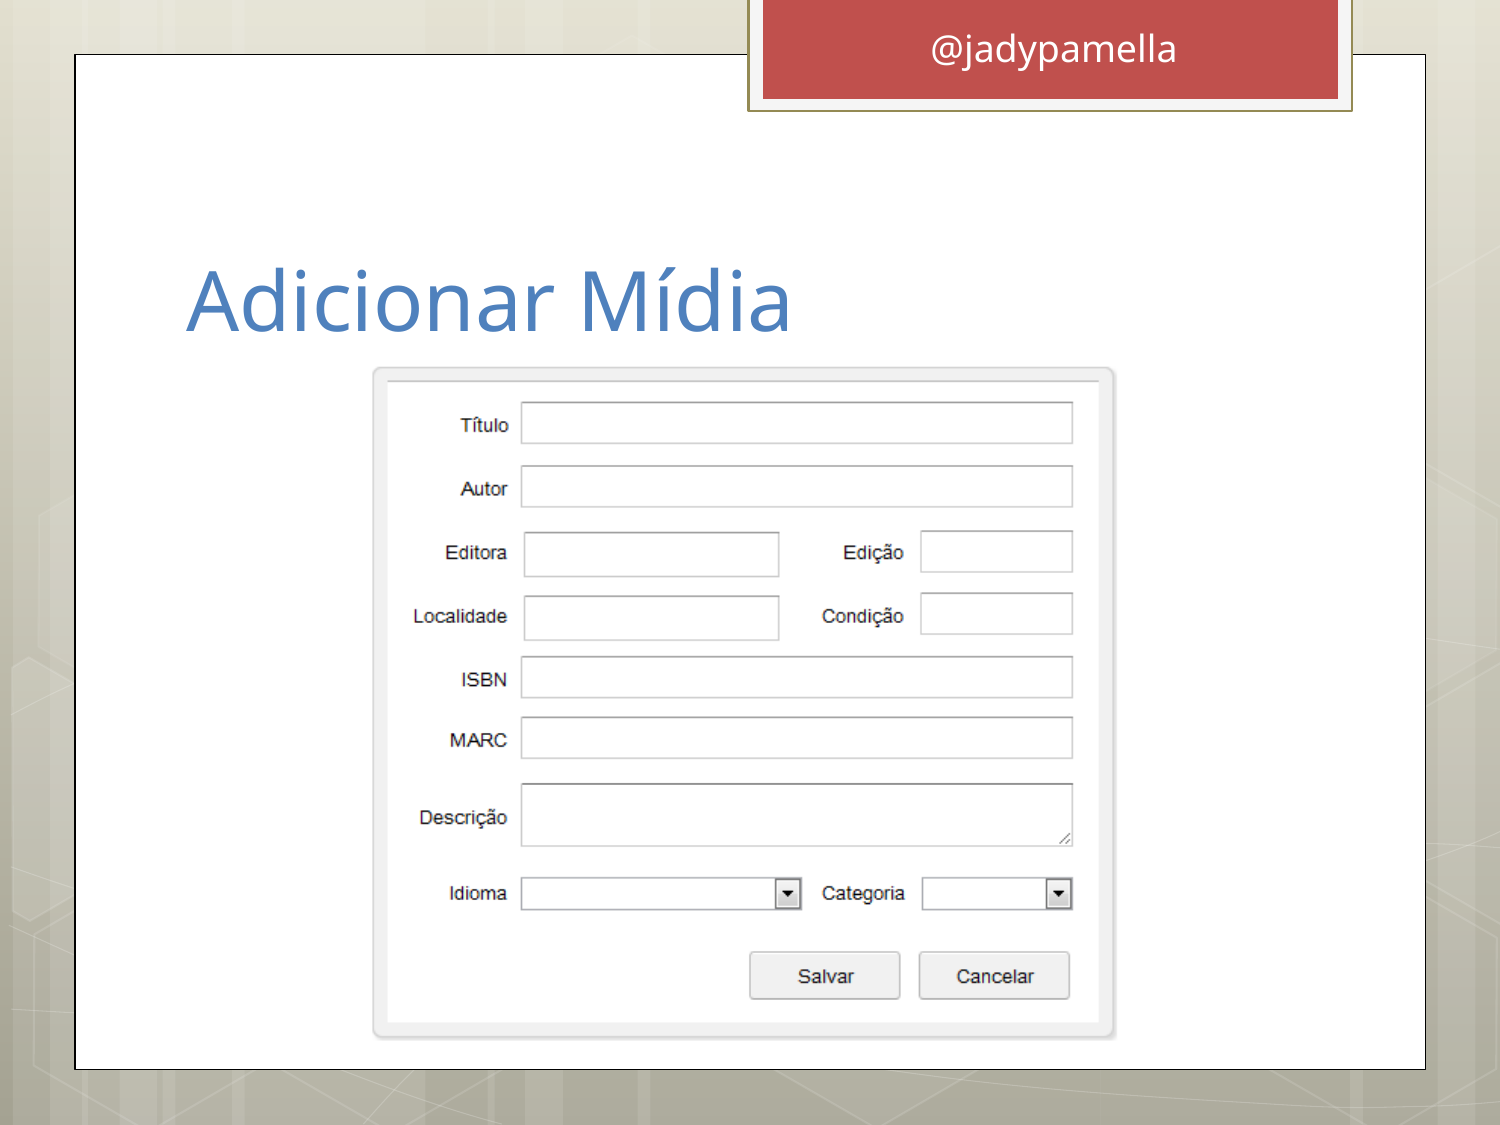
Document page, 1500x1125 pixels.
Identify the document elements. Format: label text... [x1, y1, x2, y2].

title Adicionar Mídia [171, 168, 1324, 357]
picture [350, 358, 1152, 1059]
text_box @jadypamella [915, 17, 1211, 79]
